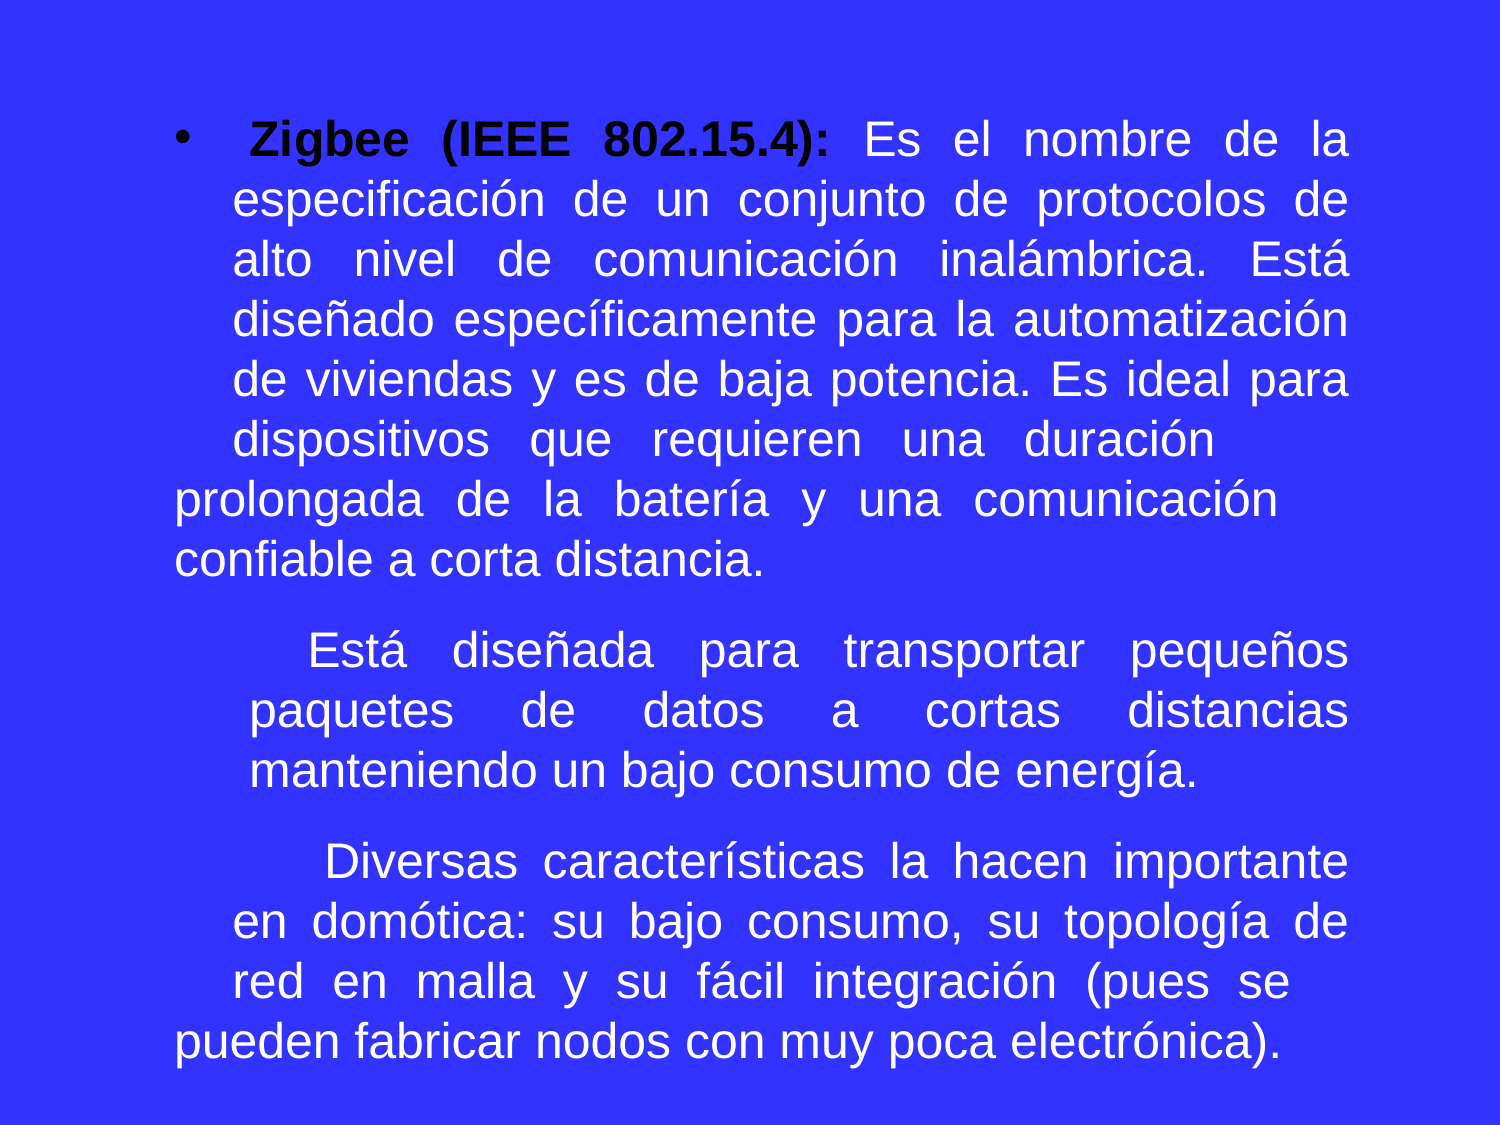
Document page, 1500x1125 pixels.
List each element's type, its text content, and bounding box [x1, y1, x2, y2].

text_box Zigbee (IEEE 802.15.4): Es el nombre de la especificación de un conjunto de protocolos de alto nivel de comunicación inalámbrica. Está diseñado específicamente para la automatización de viviendas y es de baja potencia. Es ideal para dispositivos que requieren una duración prolongada de la batería y una comunicación confiable a corta distancia. Está diseñada para transportar pequeños paquetes de datos a cortas distancias manteniendo un bajo consumo de energía. Diversas características la hacen importante en domótica: su bajo consumo, su topología de red en malla y su fácil integración (pues se pueden fabricar nodos con muy poca electrónica). [159, 98, 1365, 1077]
